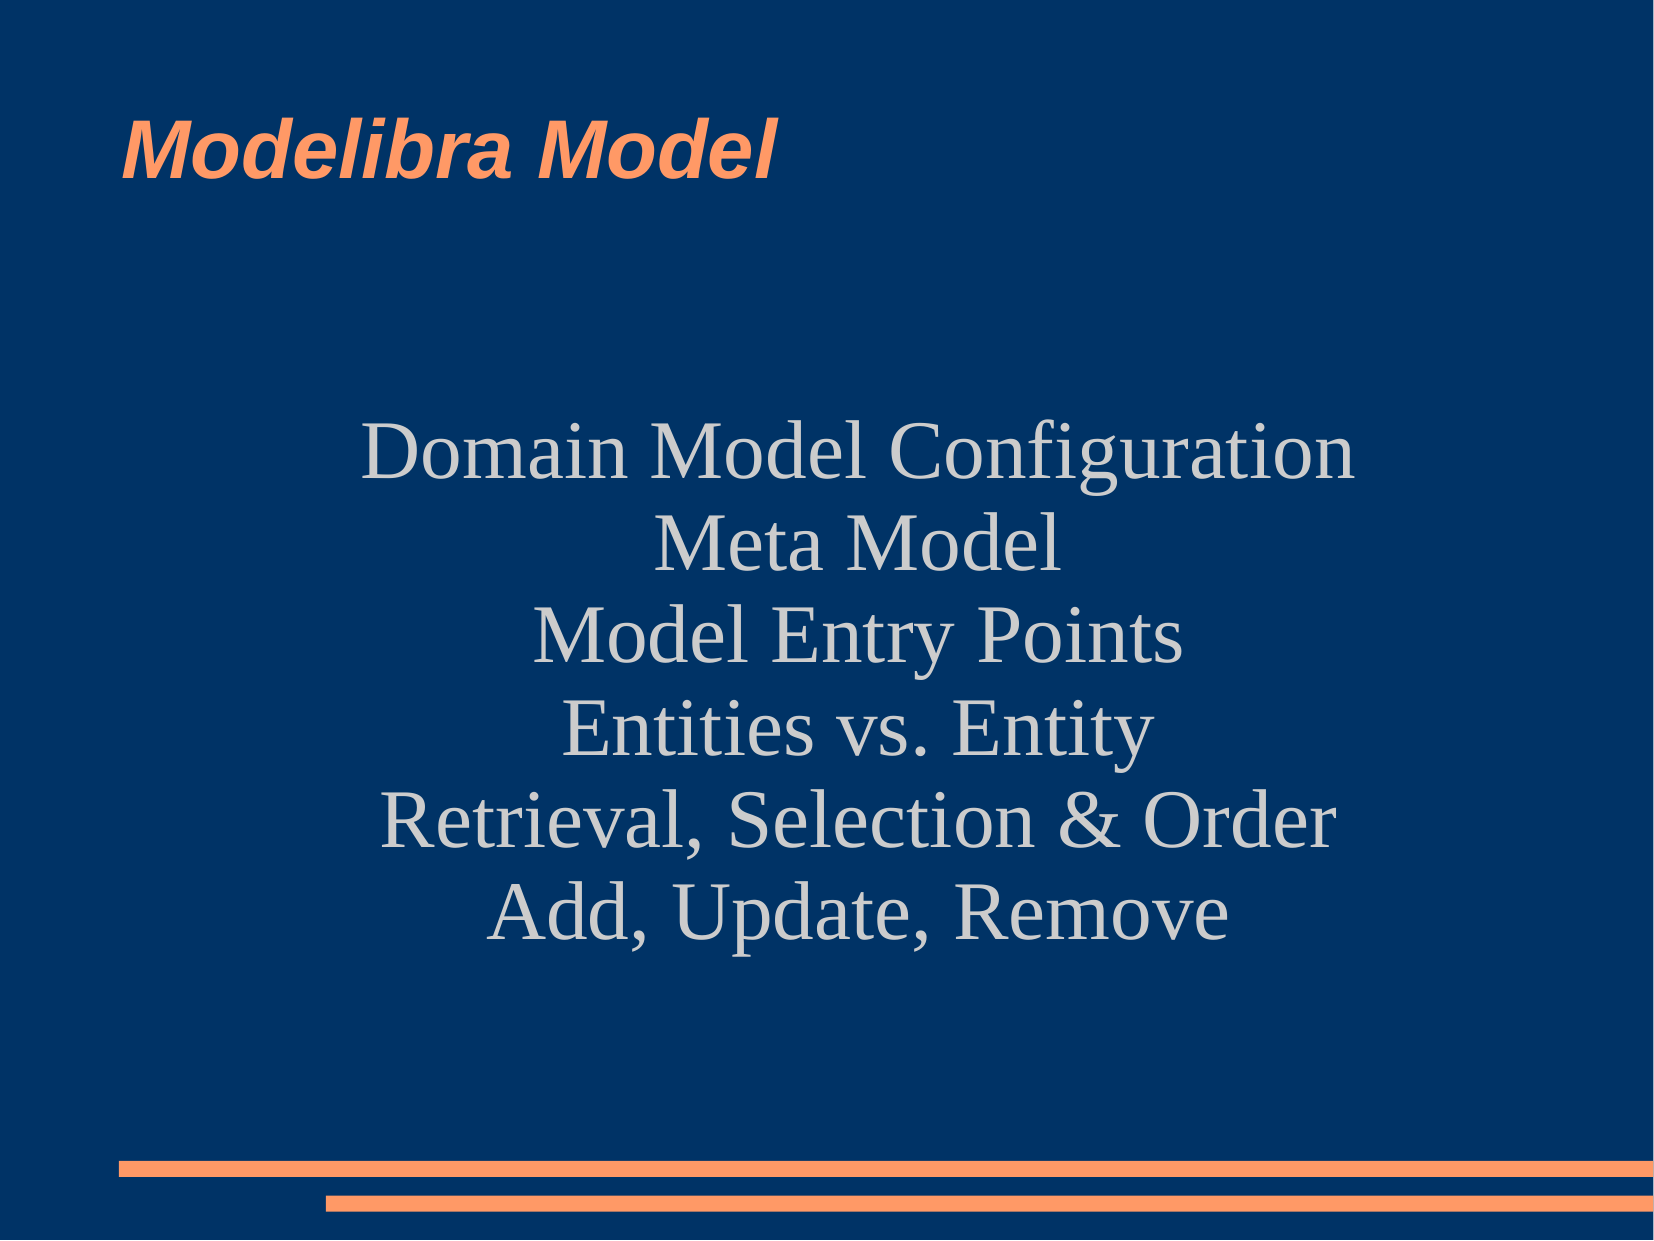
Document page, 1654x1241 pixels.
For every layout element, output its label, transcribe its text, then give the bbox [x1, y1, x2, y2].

title Modelibra Model [121, 46, 1534, 254]
subtitle Domain Model Configuration Meta Model Model Entry Points Entities vs. Entity Retrieval, Selection & Order Add, Update, Remove [121, 322, 1561, 1133]
